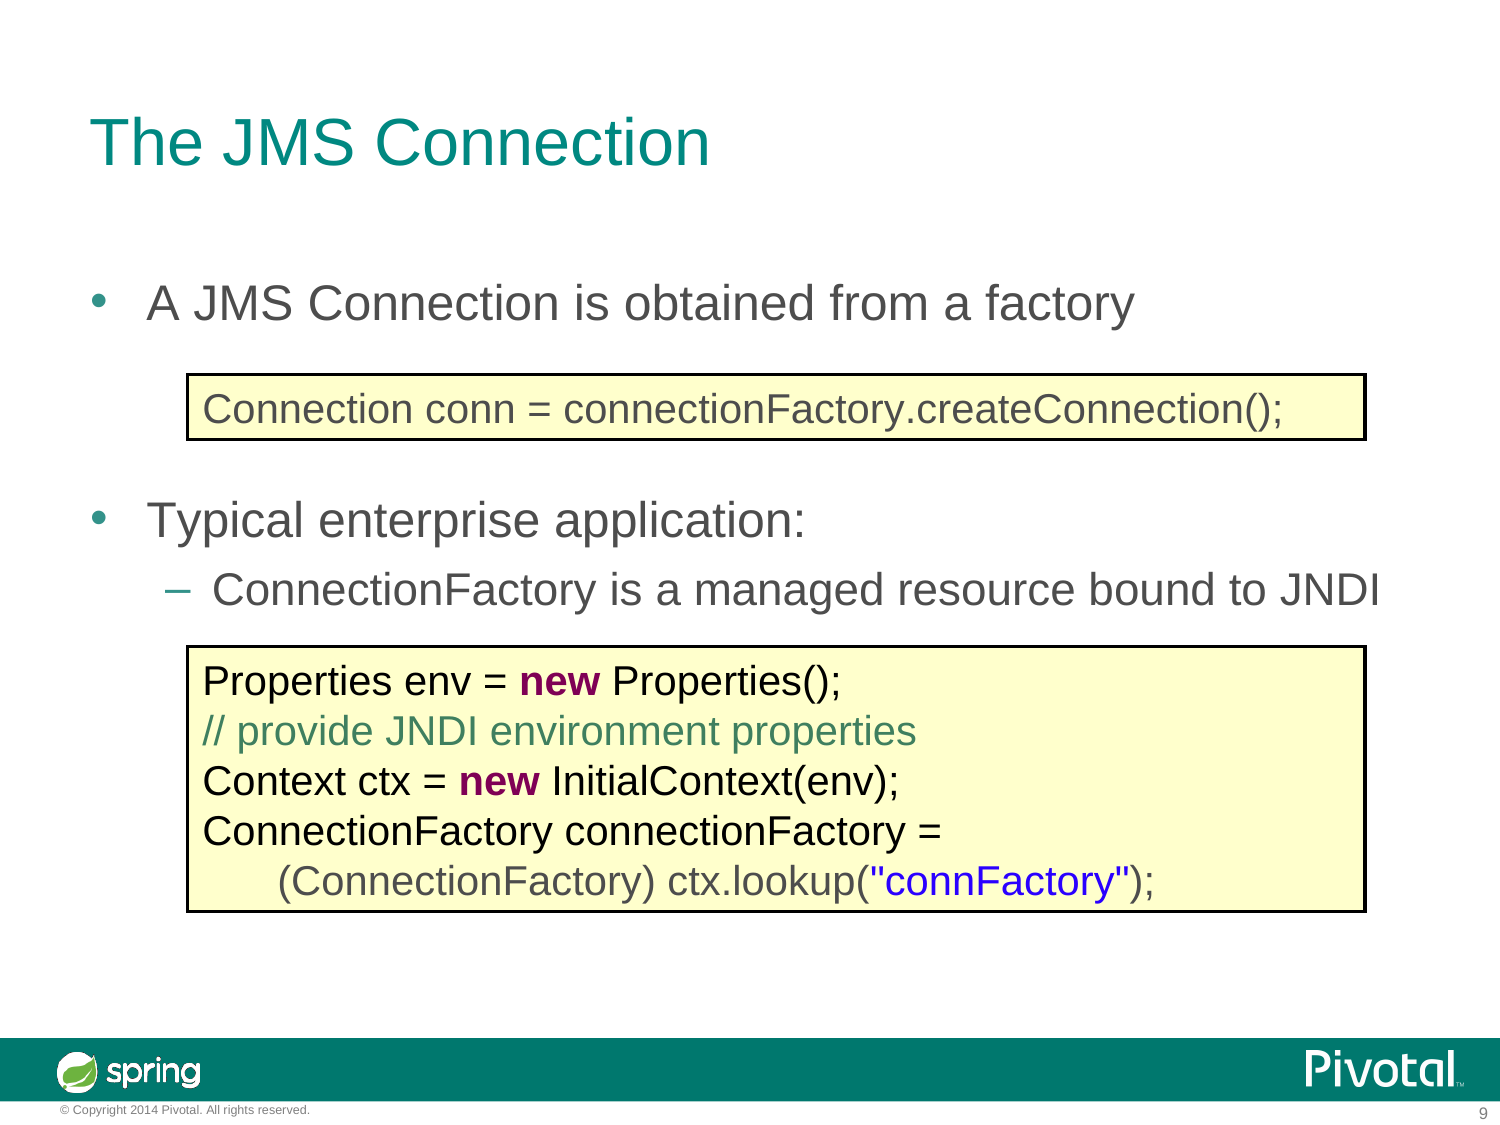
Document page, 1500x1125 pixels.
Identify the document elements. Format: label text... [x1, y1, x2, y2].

picture [32, 1041, 210, 1103]
list A JMS Connection is obtained from a factory Typical enterprise application: ConnectionFactory is a managed resource bound to JNDI [75, 262, 1426, 1005]
title The JMS Connection [75, 44, 1426, 233]
text_box Properties env = new Properties(); // provide JNDI environment properties Context ctx = new InitialContext(env); ConnectionFactory connectionFactory = (ConnectionFactory) ctx.lookup("connFactory"); [187, 646, 1366, 912]
picture [1306, 1050, 1464, 1087]
text_box Connection conn = connectionFactory.createConnection(); [187, 374, 1366, 440]
